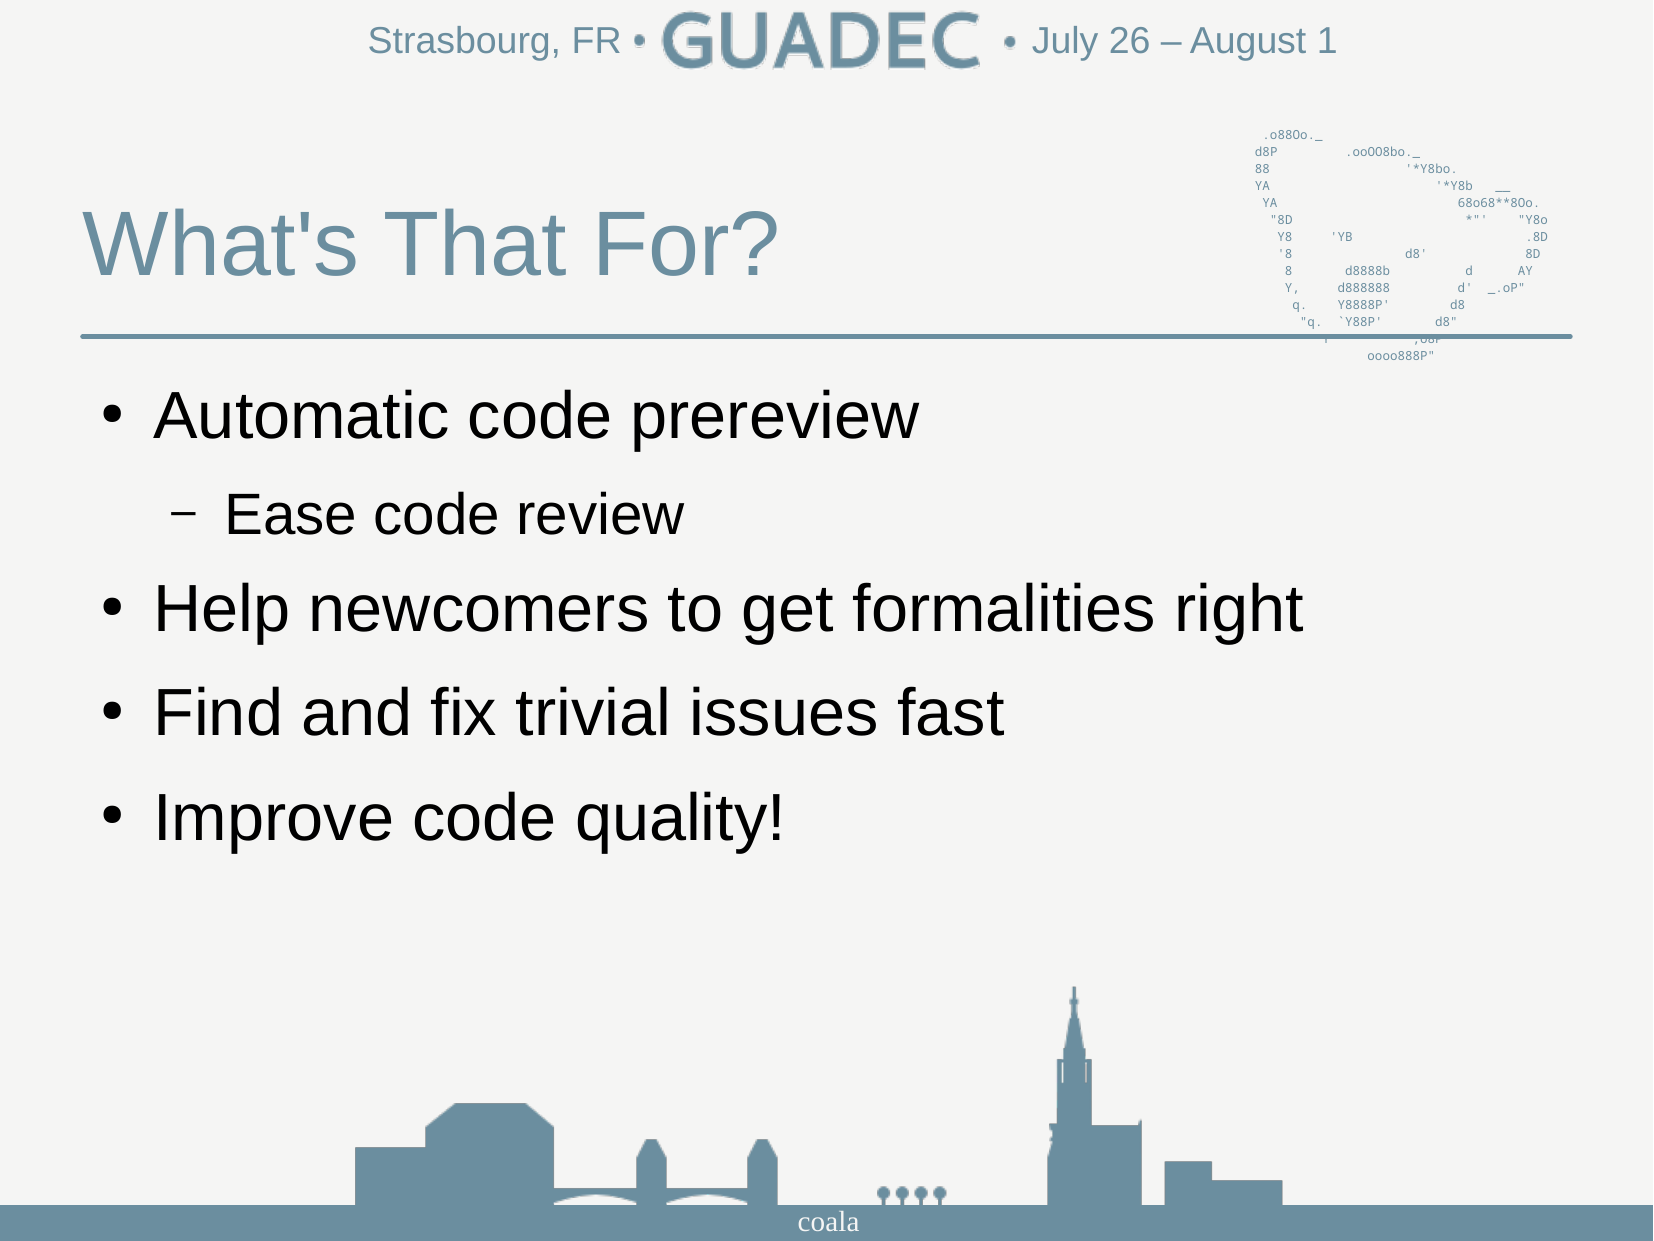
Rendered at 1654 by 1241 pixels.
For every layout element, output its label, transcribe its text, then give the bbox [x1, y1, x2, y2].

title What's That For? [1563, 186, 1571, 301]
title What's That For? [82, 186, 1240, 301]
list Automatic code prereview Ease code review Help newcomers to get formalities right Find and fix trivial issues fast Improve code quality! [82, 377, 1571, 934]
picture [354, 973, 1284, 1205]
text_box .o88Oo._ d8P .ooOO8bo._ 88 '*Y8bo. YA '*Y8b __ YA 68o68**8Oo. "8D *"' "Y8o Y8 'YB .8D '8 d8' 8D 8 d8888b d AY Y, d888888 d' _.oP" q. Y8888P' d8 "q. `Y88P' d8" Y ,o8P oooo888P" [1240, 119, 1563, 338]
picture [634, 9, 1016, 70]
